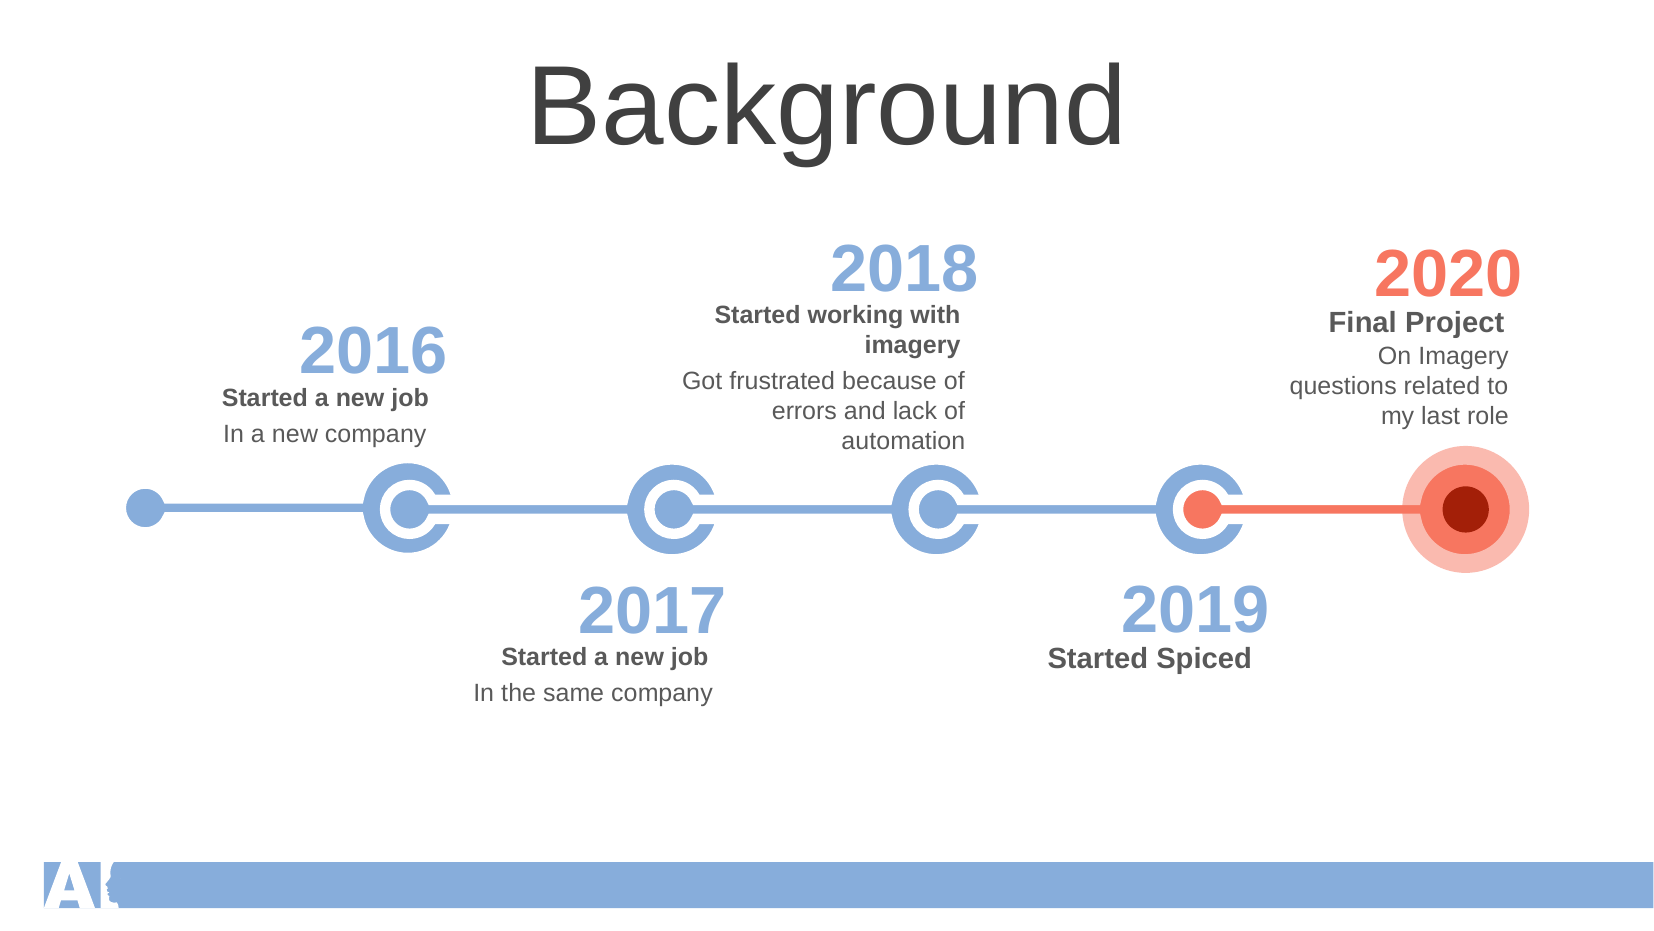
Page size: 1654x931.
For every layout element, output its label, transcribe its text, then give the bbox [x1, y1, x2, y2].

text_box 2016 [177, 307, 448, 388]
text_box [120, 445, 1530, 573]
text_box Started a new job [177, 388, 448, 419]
list Background [0, 46, 1654, 154]
text_box Got frustrated because of errors and lack of automation [659, 327, 981, 462]
text_box 2020 [1252, 229, 1523, 310]
text_box In a new company [180, 409, 449, 455]
text_box 2017 [437, 566, 727, 647]
text_box In the same company [440, 669, 728, 715]
text_box Started a new job [437, 647, 727, 678]
text_box 2018 [655, 224, 979, 305]
text_box On Imagery questions related to my last role [1255, 332, 1524, 438]
text_box 2019 [1003, 565, 1270, 646]
text_box Started working with imagery [655, 305, 979, 366]
text_box Started Spiced [1003, 646, 1270, 683]
text_box Final Project [1252, 310, 1523, 346]
